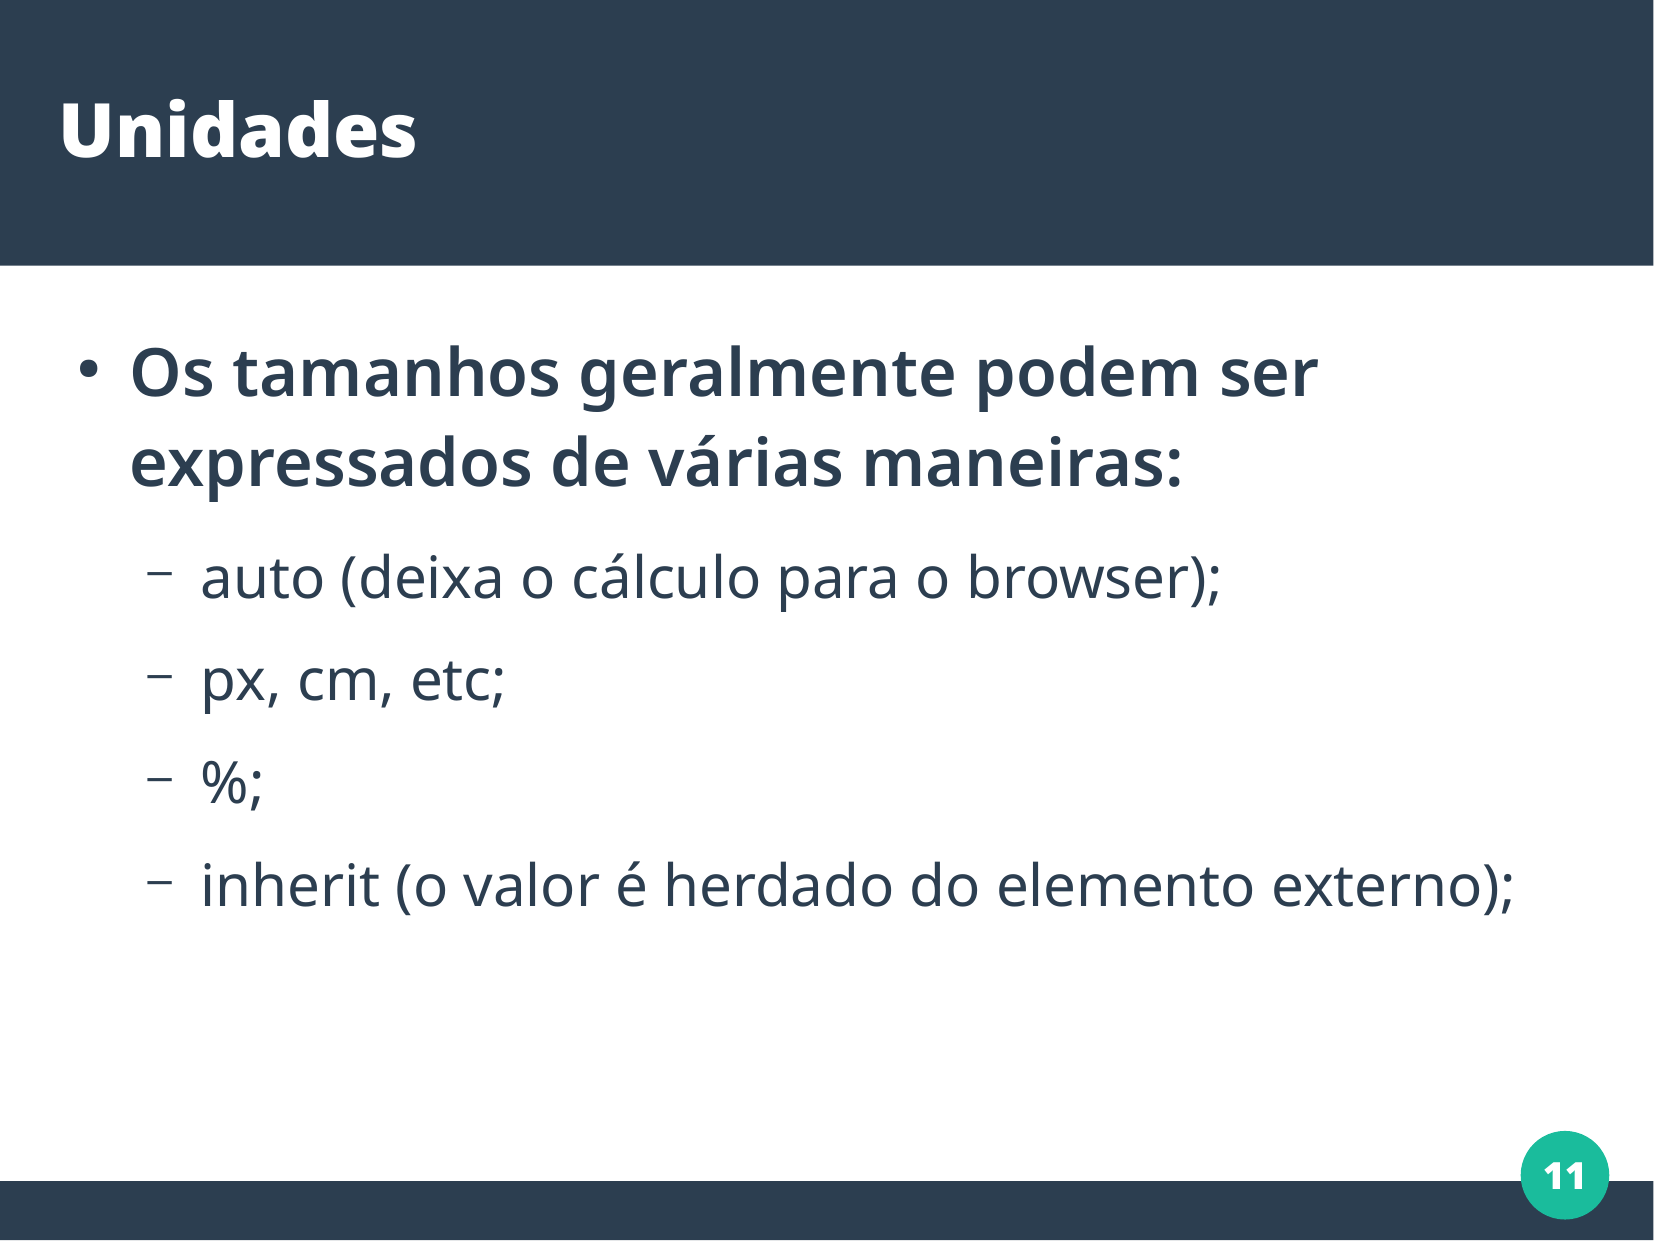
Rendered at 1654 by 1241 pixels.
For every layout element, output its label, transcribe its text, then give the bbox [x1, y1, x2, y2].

list Os tamanhos geralmente podem ser expressados de várias maneiras: auto (deixa o cálculo para o browser); px, cm, etc; %; inherit (o valor é herdado do elemento externo); [59, 324, 1595, 1152]
title Unidades [59, 49, 1595, 207]
